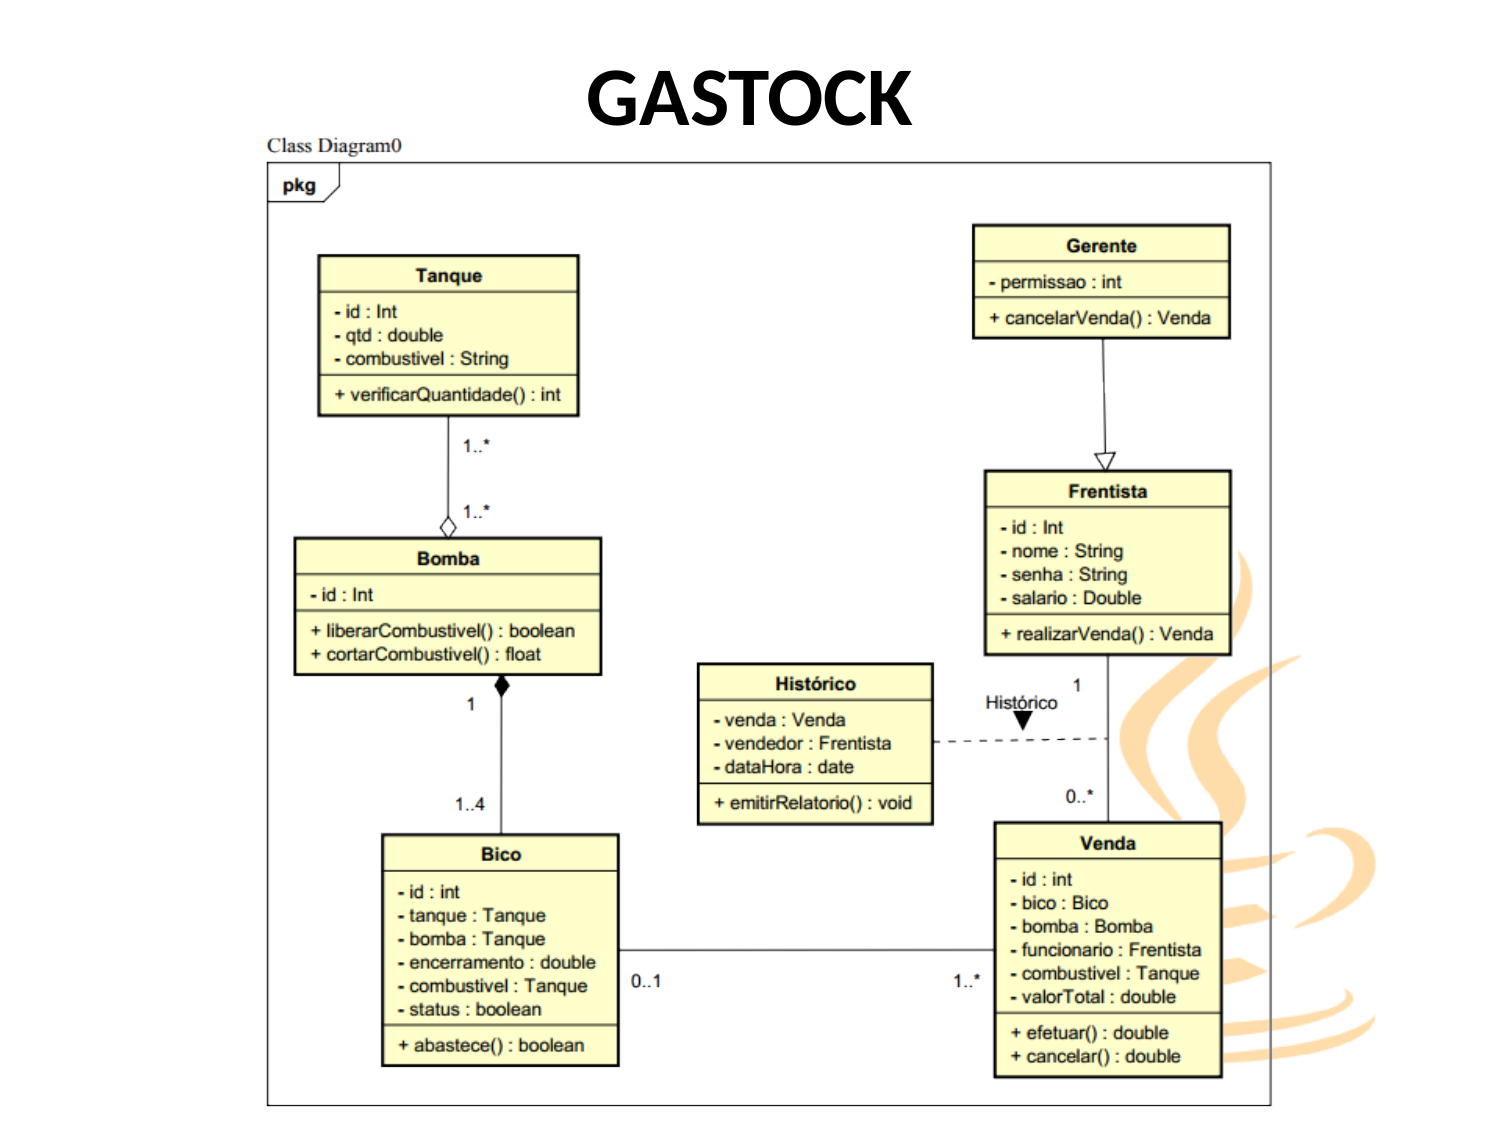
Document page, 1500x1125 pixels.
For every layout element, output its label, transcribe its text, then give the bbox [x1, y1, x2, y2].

text_box GASTOCK [0, 35, 1500, 150]
picture [259, 129, 1500, 1116]
